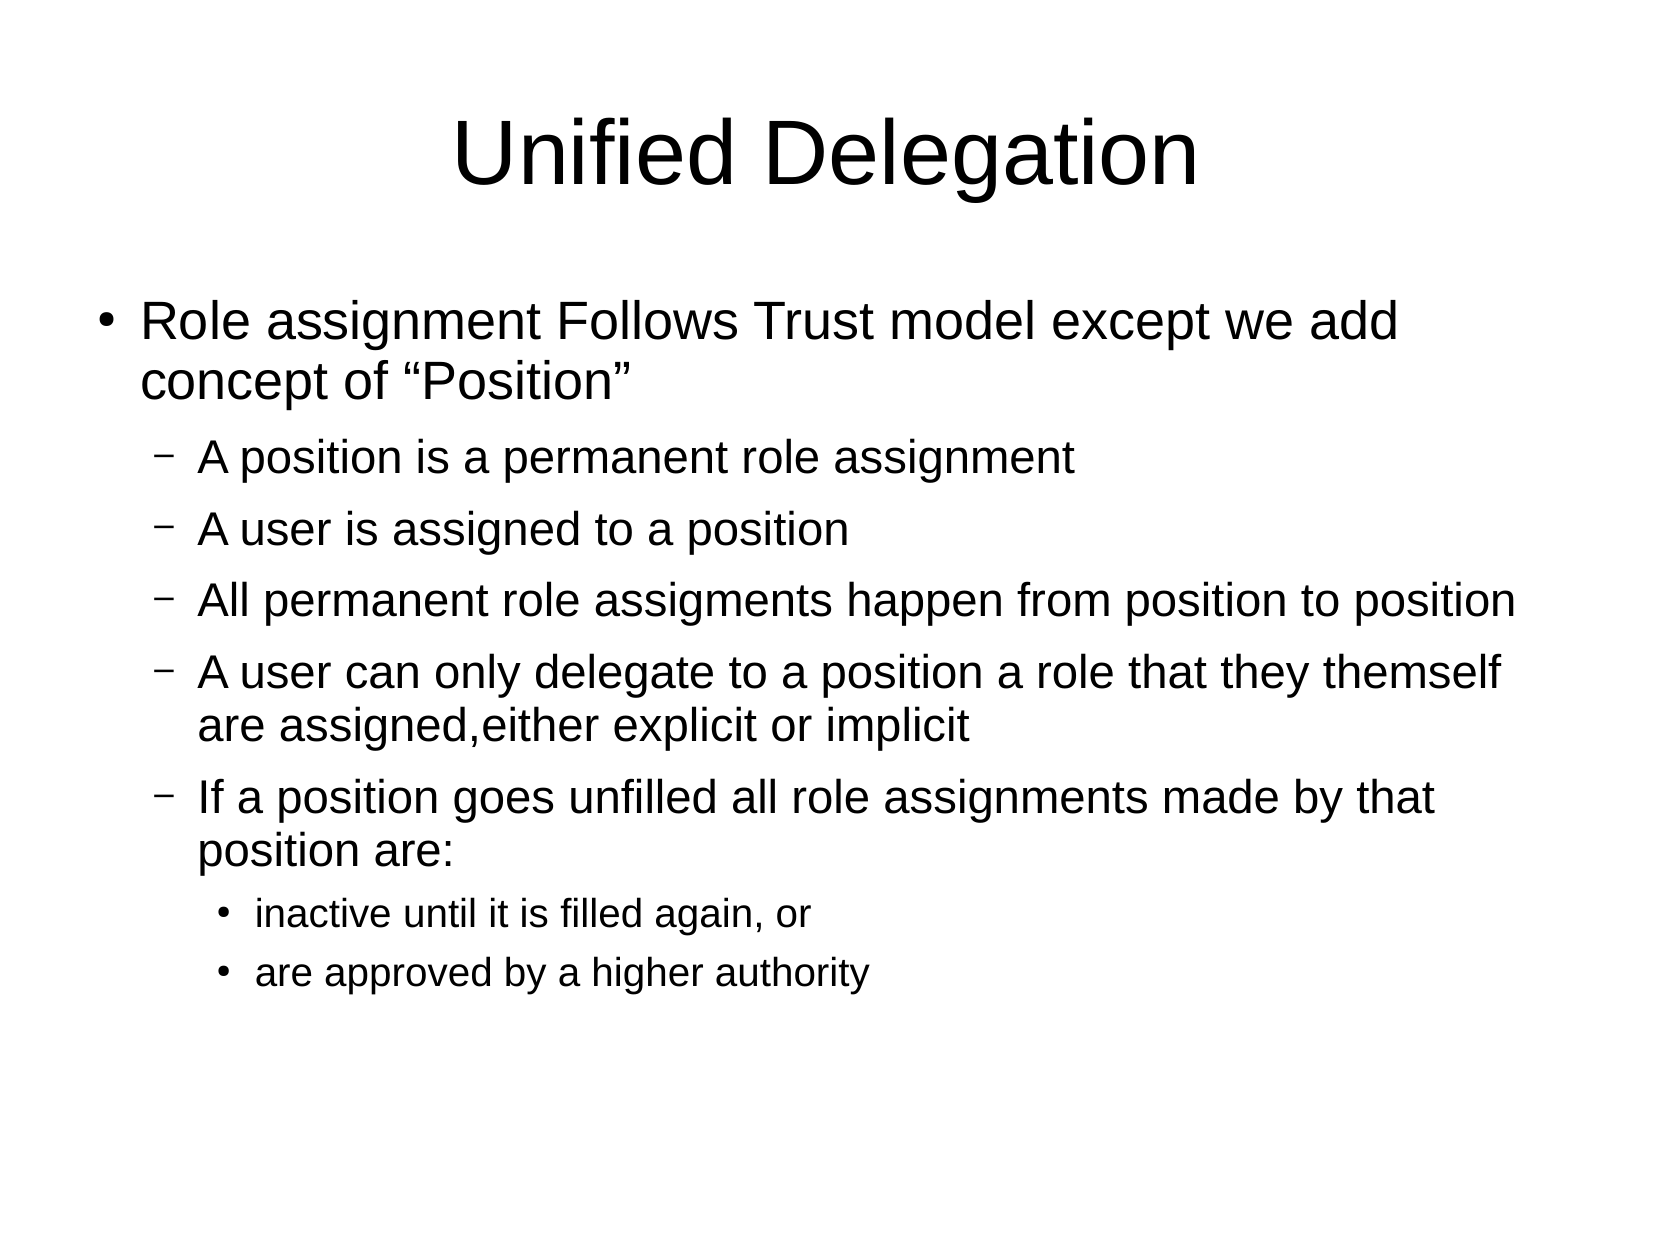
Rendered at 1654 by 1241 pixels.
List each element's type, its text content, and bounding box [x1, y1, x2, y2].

title Unified Delegation [82, 49, 1571, 257]
list Role assignment Follows Trust model except we add concept of “Position” A position is a permanent role assignment A user is assigned to a position All permanent role assigments happen from position to position A user can only delegate to a position a role that they themself are assigned,either explicit or implicit If a position goes unfilled all role assignments made by that position are: inactive until it is filled again, or are approved by a higher authority [82, 290, 1571, 1010]
